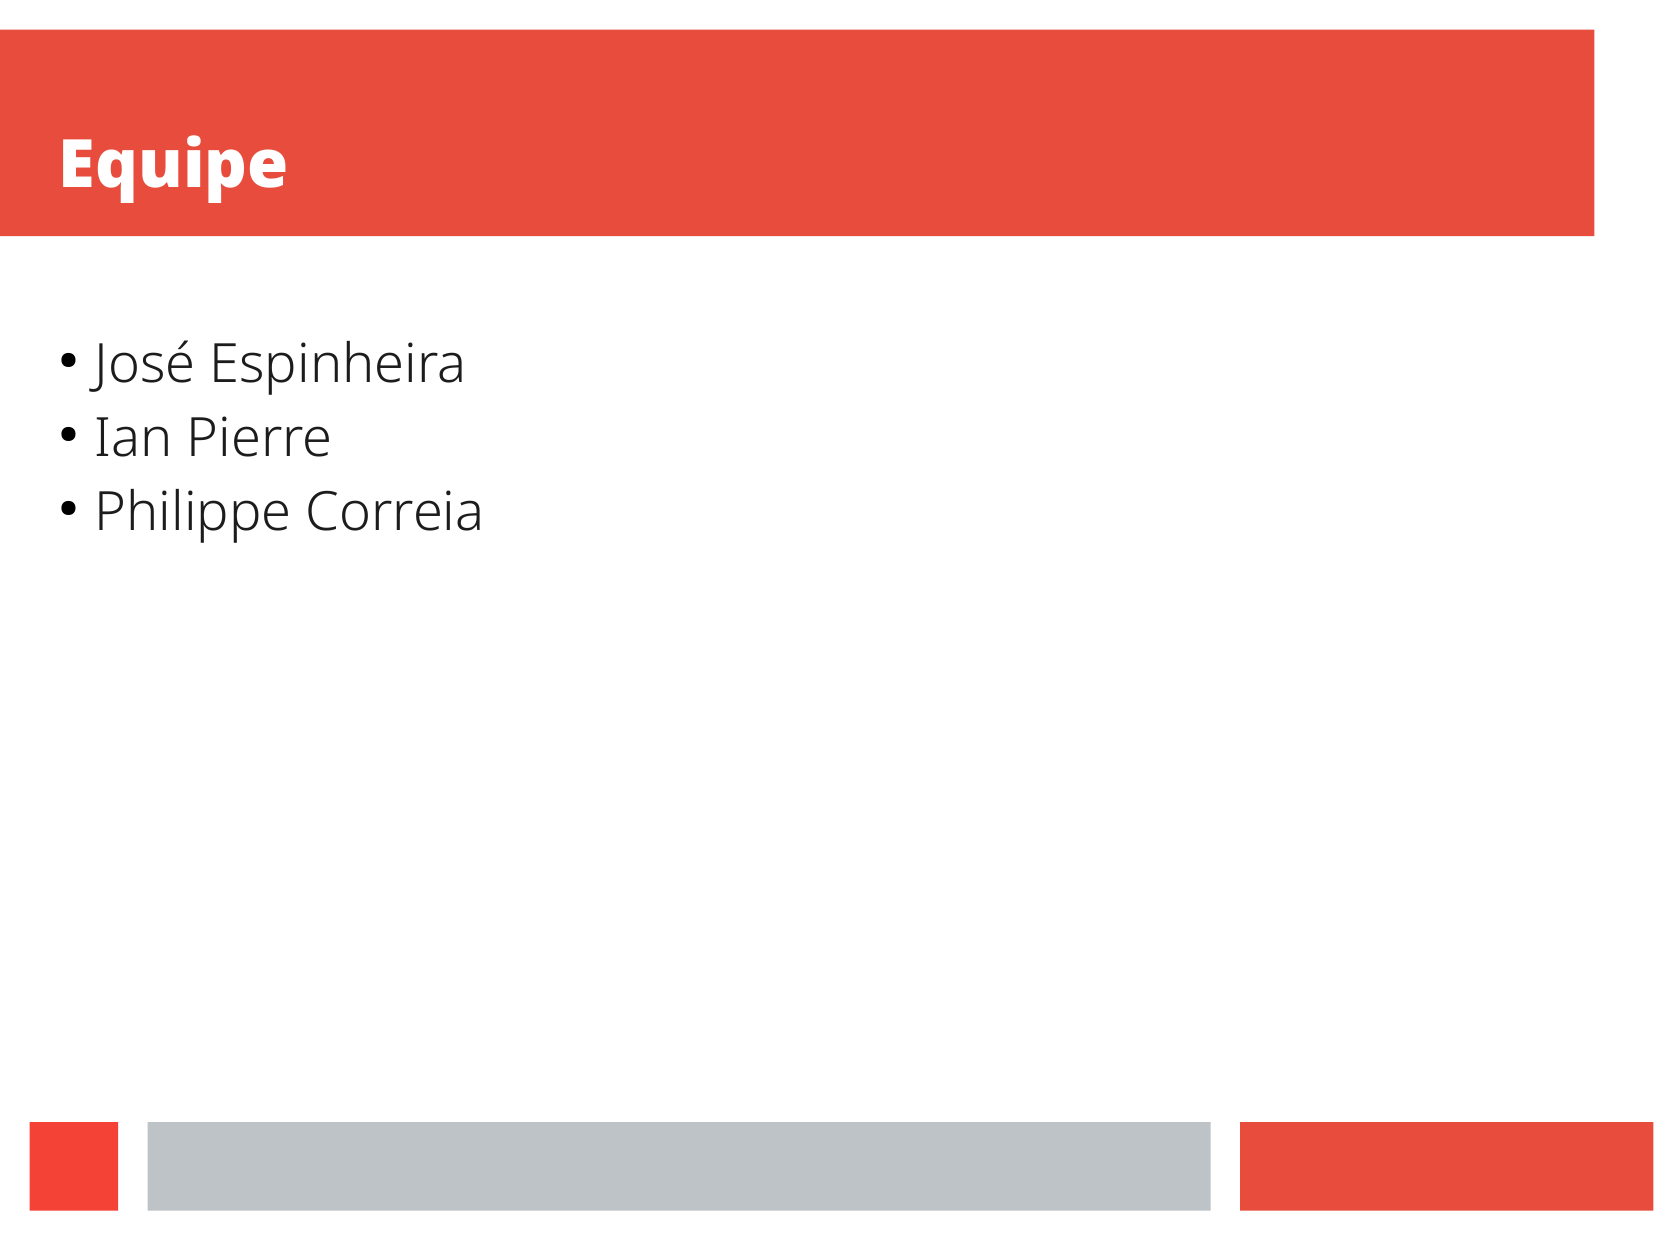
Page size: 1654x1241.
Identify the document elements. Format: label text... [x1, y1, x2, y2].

subtitle José Espinheira Ian Pierre Philippe Correia [59, 324, 1565, 1093]
title Equipe [59, 59, 1595, 207]
